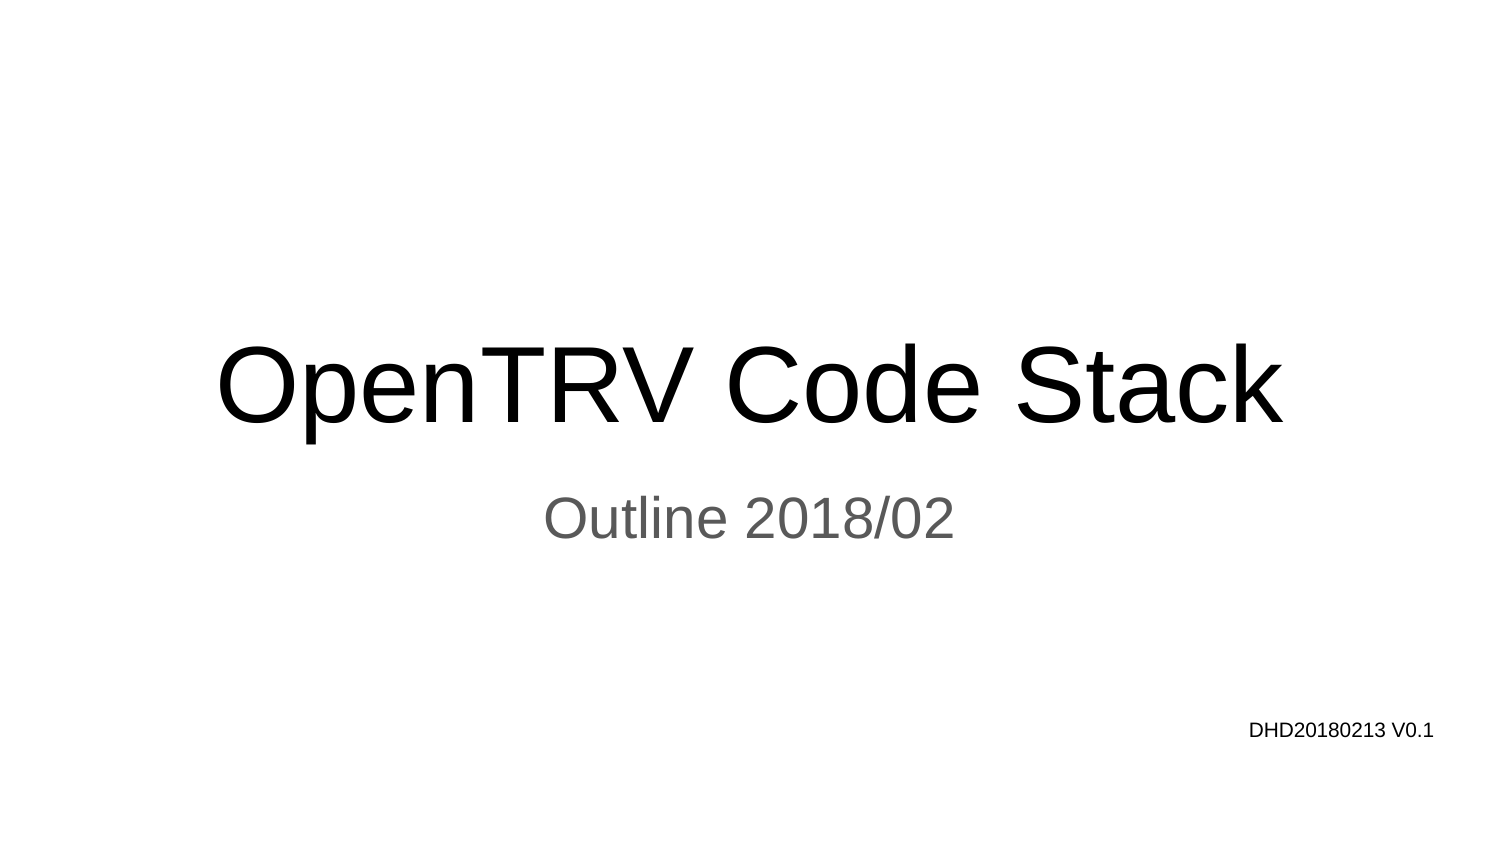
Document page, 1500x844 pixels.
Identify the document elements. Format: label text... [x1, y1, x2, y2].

text_box DHD20180213 V0.1 [1225, 701, 1449, 744]
subtitle Outline 2018/02 [51, 464, 1449, 595]
title OpenTRV Code Stack [51, 122, 1449, 459]
